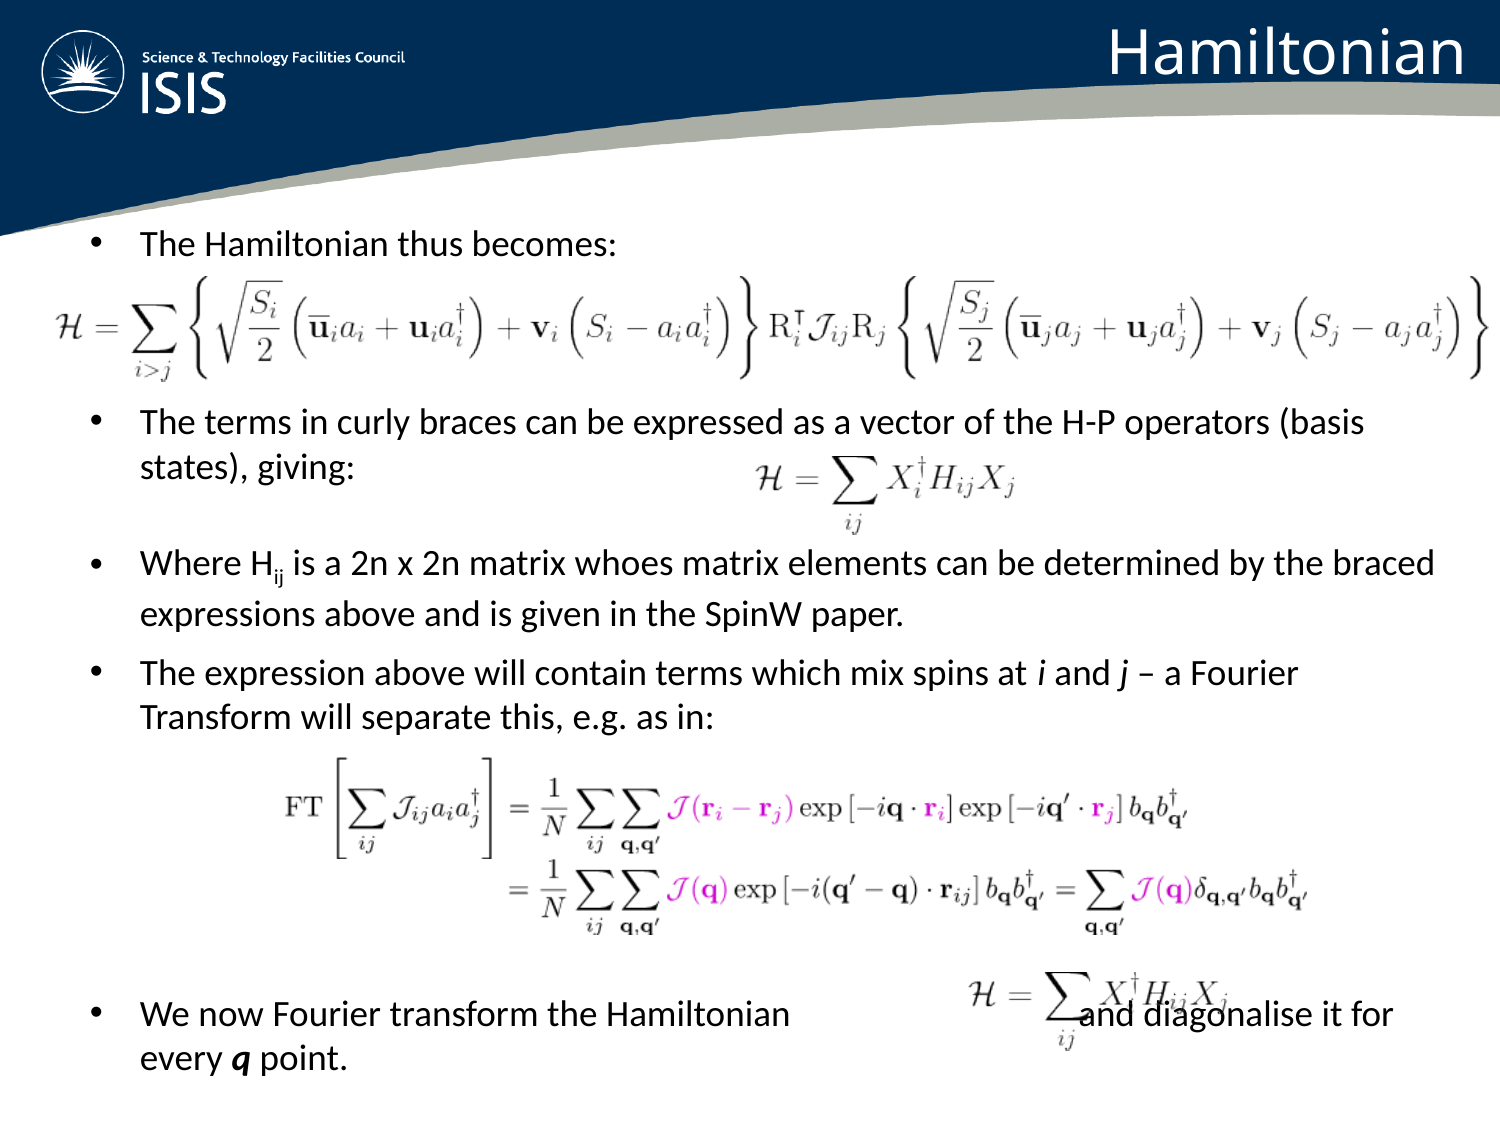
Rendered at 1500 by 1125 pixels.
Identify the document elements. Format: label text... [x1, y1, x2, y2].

picture [968, 972, 1229, 1051]
picture [0, 0, 1500, 382]
text_box The Hamiltonian thus becomes: The terms in curly braces can be expressed as a vector of the H-P operators (basis states), giving: Where Hij is a 2n x 2n matrix whoes matrix elements can be determined by the braced expressions above and is given in the SpinW paper. The expression above will contain terms which mix spins at i and j – a Fourier Transform will separate this, e.g. as in: We now Fourier transform the Hamiltonian and diagonalise it for every q point. [75, 382, 1469, 1090]
text_box Hamiltonian [442, 3, 1483, 96]
picture [284, 757, 1307, 935]
picture [755, 456, 1016, 535]
text_box The Hamiltonian thus becomes: The terms in curly braces can be expressed as a vector of the H-P operators (basis states), giving: Where Hij is a 2n x 2n matrix whoes matrix elements can be determined by the braced expressions above and is given in the SpinW paper. The expression above will contain terms which mix spins at i and j – a Fourier Transform will separate this, e.g. as in: We now Fourier transform the Hamiltonian and diagonalise it for every q point. [75, 212, 1469, 276]
